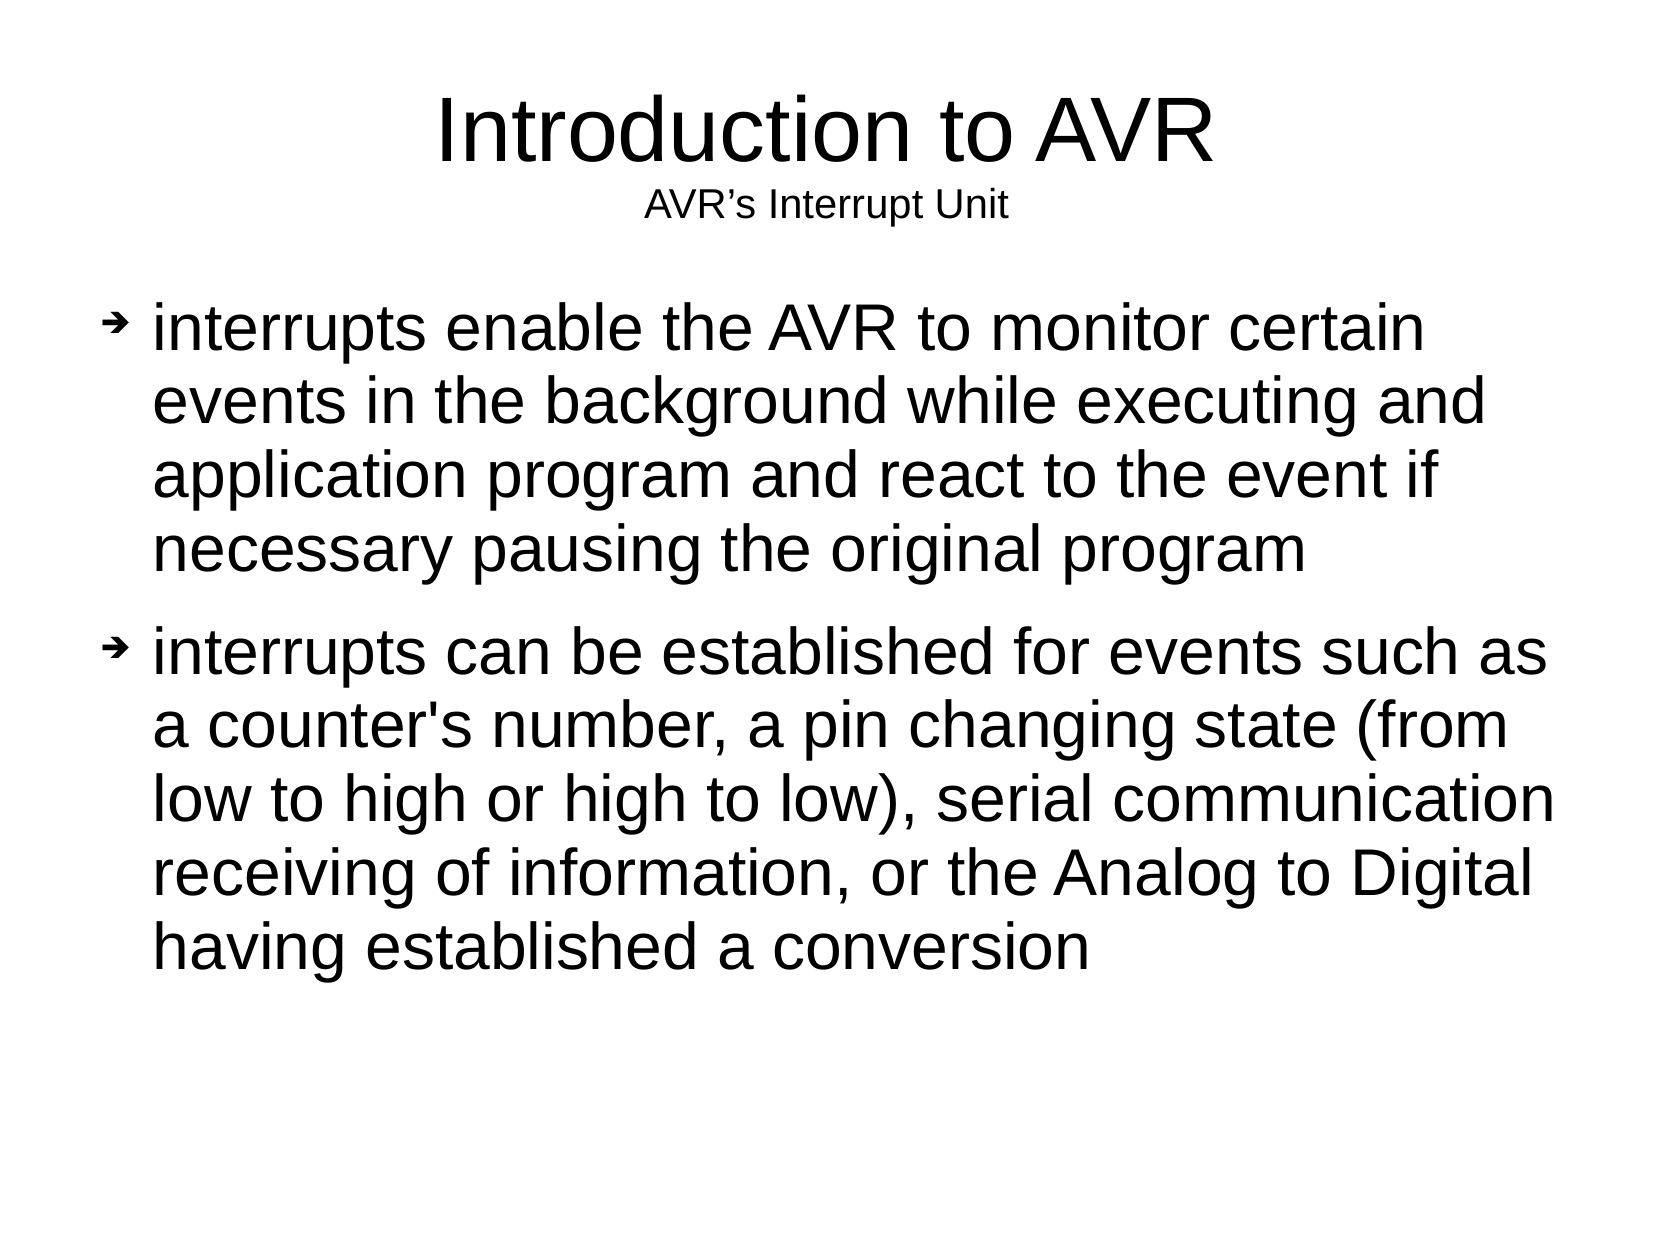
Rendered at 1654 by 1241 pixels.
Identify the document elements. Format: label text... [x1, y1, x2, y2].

title Introduction to AVR AVR’s Interrupt Unit [82, 49, 1571, 257]
list interrupts enable the AVR to monitor certain events in the background while executing and application program and react to the event if necessary pausing the original program interrupts can be established for events such as a counter's number, a pin changing state (from low to high or high to low), serial communication receiving of information, or the Analog to Digital having established a conversion [82, 290, 1571, 1010]
